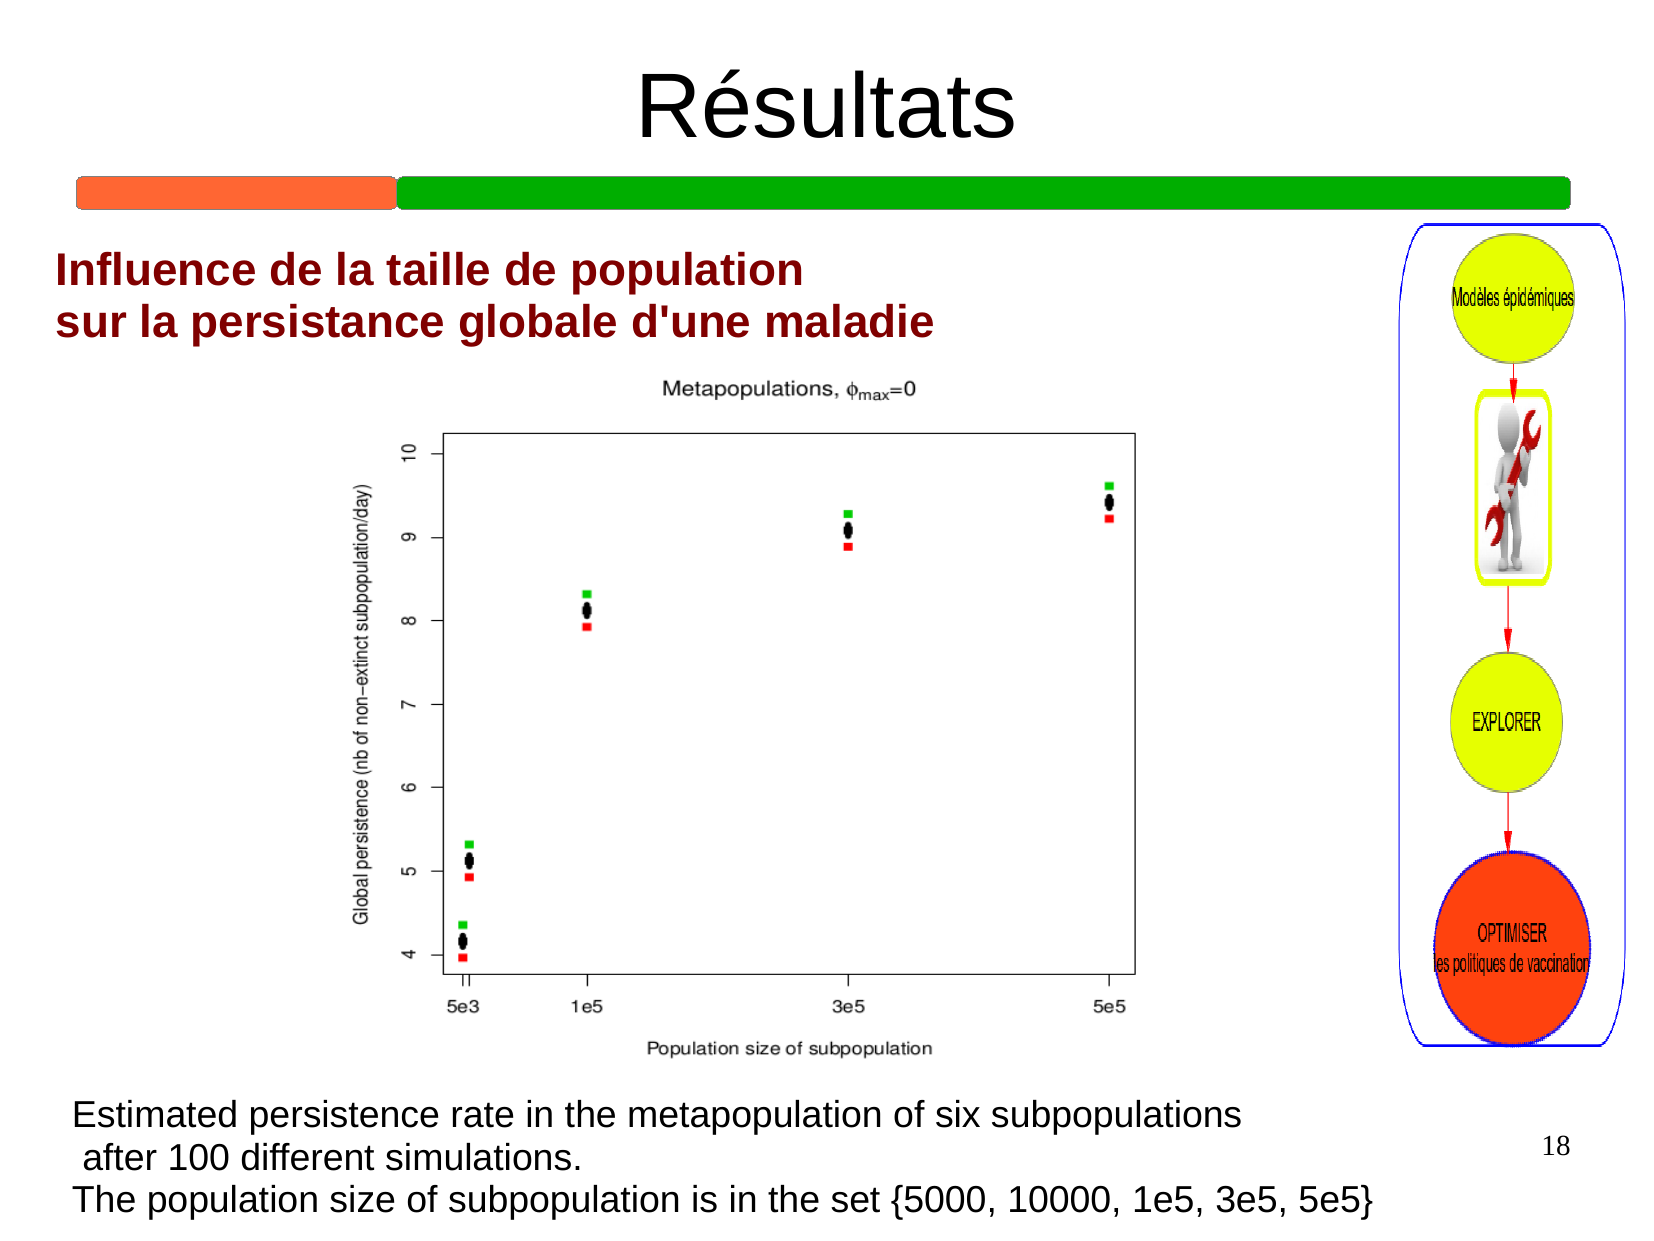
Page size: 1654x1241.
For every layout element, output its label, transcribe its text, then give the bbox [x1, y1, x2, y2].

text_box Estimated persistence rate in the metapopulation of six subpopulations after 100 different simulations. The population size of subpopulation is in the set {5000, 10000, 1e5, 3e5, 5e5} [57, 1086, 1389, 1228]
text_box Influence de la taille de population sur la persistance globale d'une maladie [41, 236, 951, 355]
picture [352, 366, 1158, 1068]
picture [1394, 219, 1630, 1052]
text_box [76, 176, 1571, 210]
title Résultats [82, 2, 1571, 180]
